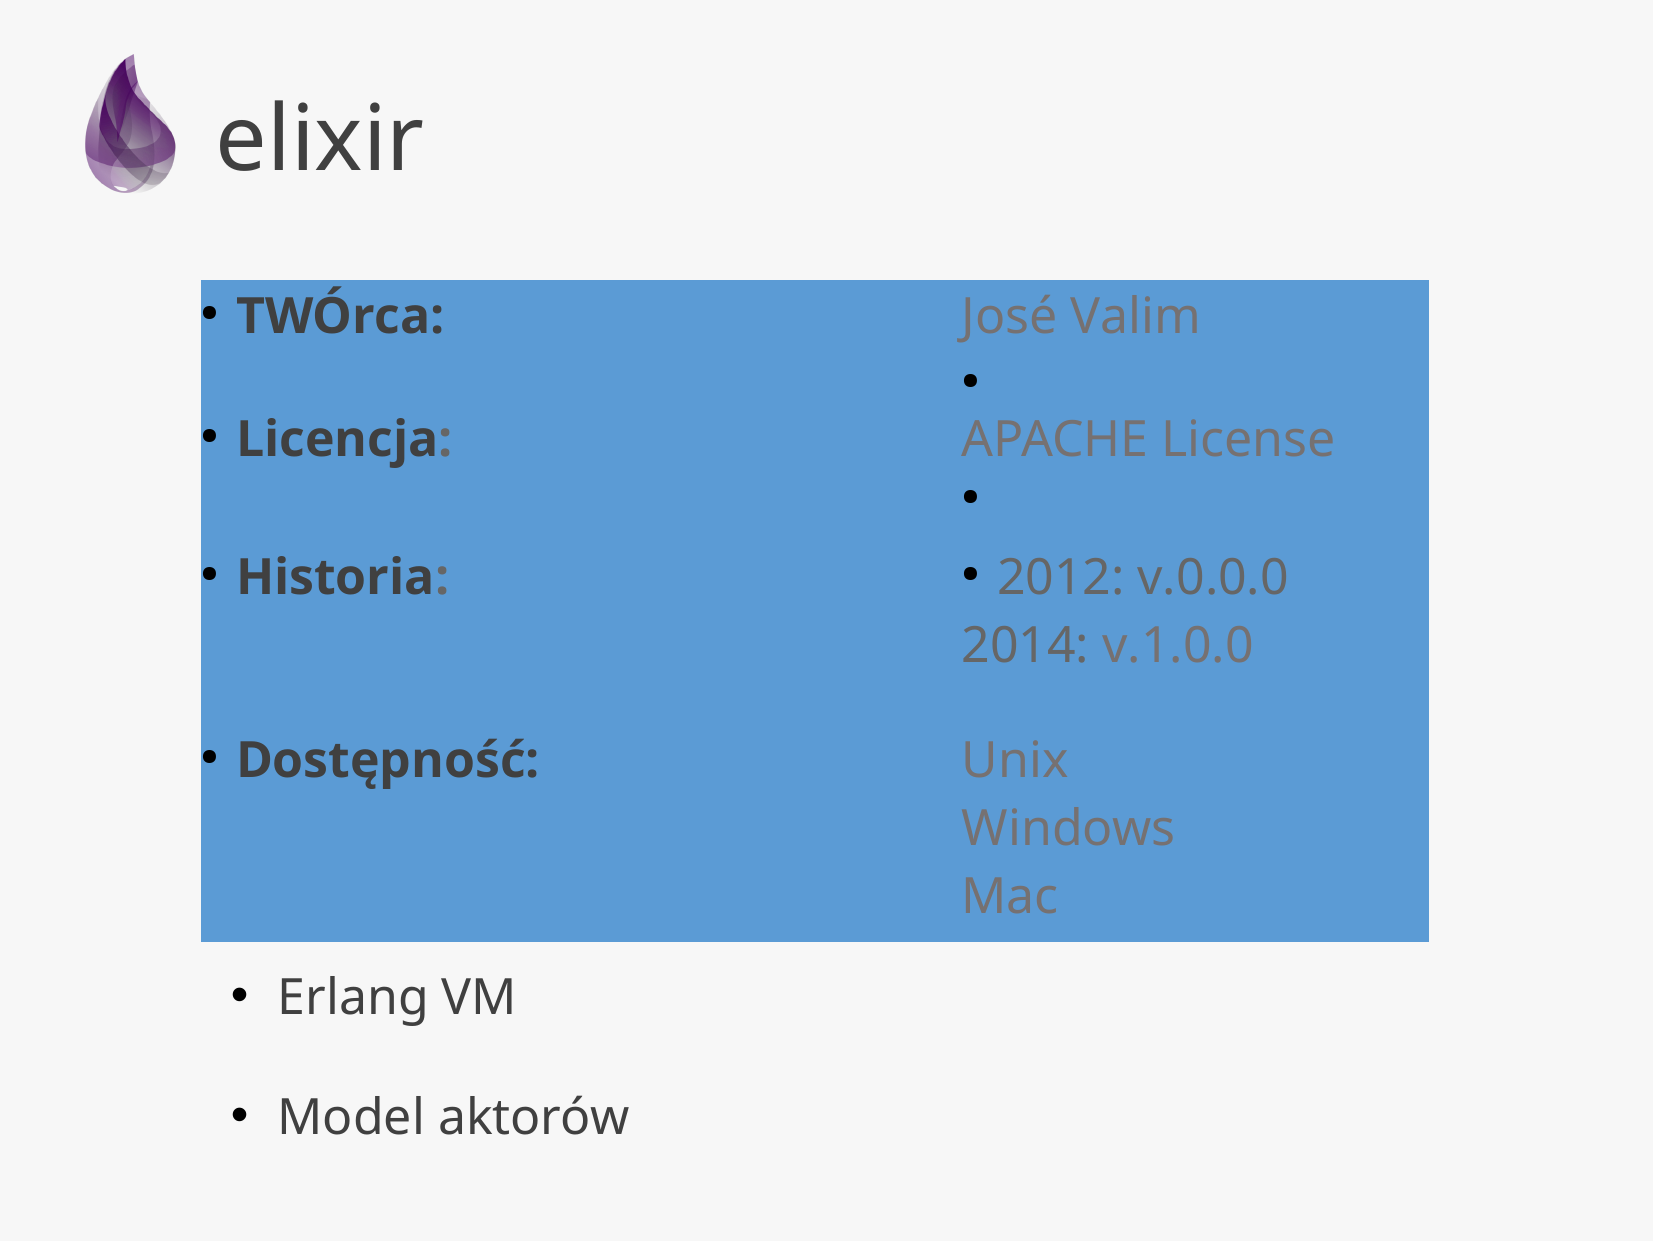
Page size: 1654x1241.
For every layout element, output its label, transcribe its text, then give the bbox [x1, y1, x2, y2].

table_cell Unix Windows Mac [962, 724, 1429, 942]
title elixir [215, 78, 1577, 190]
table_cell Historia: [201, 541, 962, 724]
table_header TWÓrca: [201, 280, 962, 403]
table_cell 2012: v.0.0.0 2014: v.1.0.0 [962, 541, 1429, 724]
table_header José Valim [962, 280, 1429, 403]
picture [60, 54, 201, 196]
table_cell Dostępność: [201, 724, 962, 942]
table_cell APACHE License [962, 403, 1429, 541]
table_cell Licencja: [201, 403, 962, 541]
text_box Erlang VM Model aktorów [215, 956, 1450, 1154]
